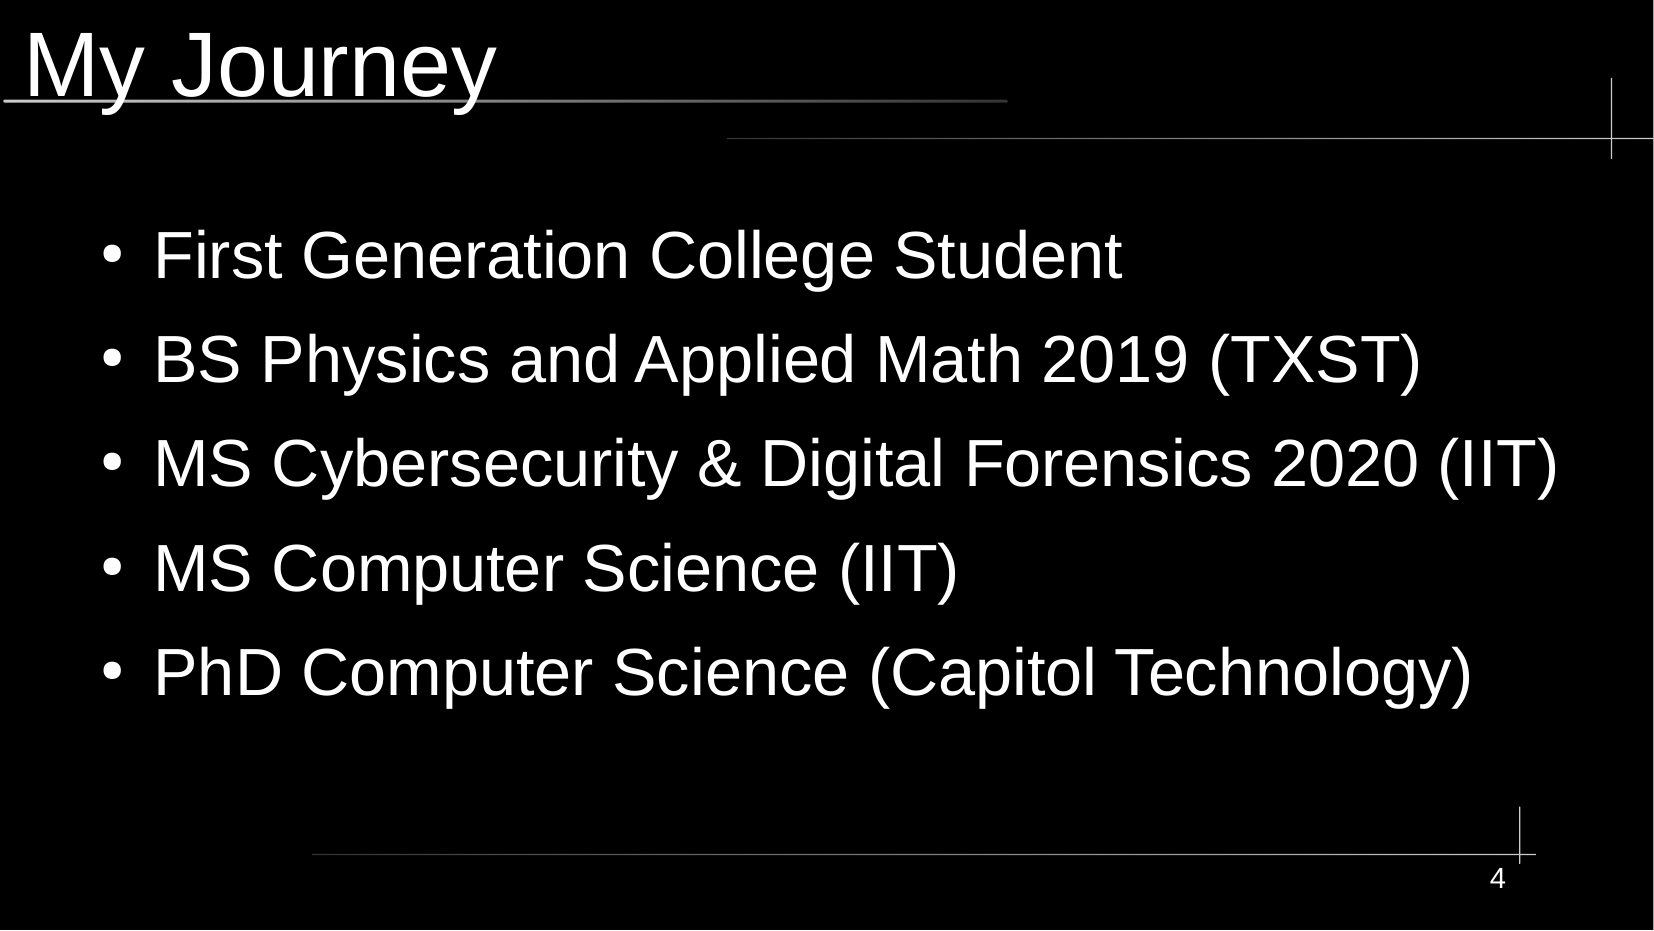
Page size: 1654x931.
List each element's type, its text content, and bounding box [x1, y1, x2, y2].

title My Journey [23, 11, 1589, 119]
list First Generation College Student BS Physics and Applied Math 2019 (TXST) MS Cybersecurity & Digital Forensics 2020 (IIT) MS Computer Science (IIT) PhD Computer Science (Capitol Technology) [82, 217, 1571, 851]
